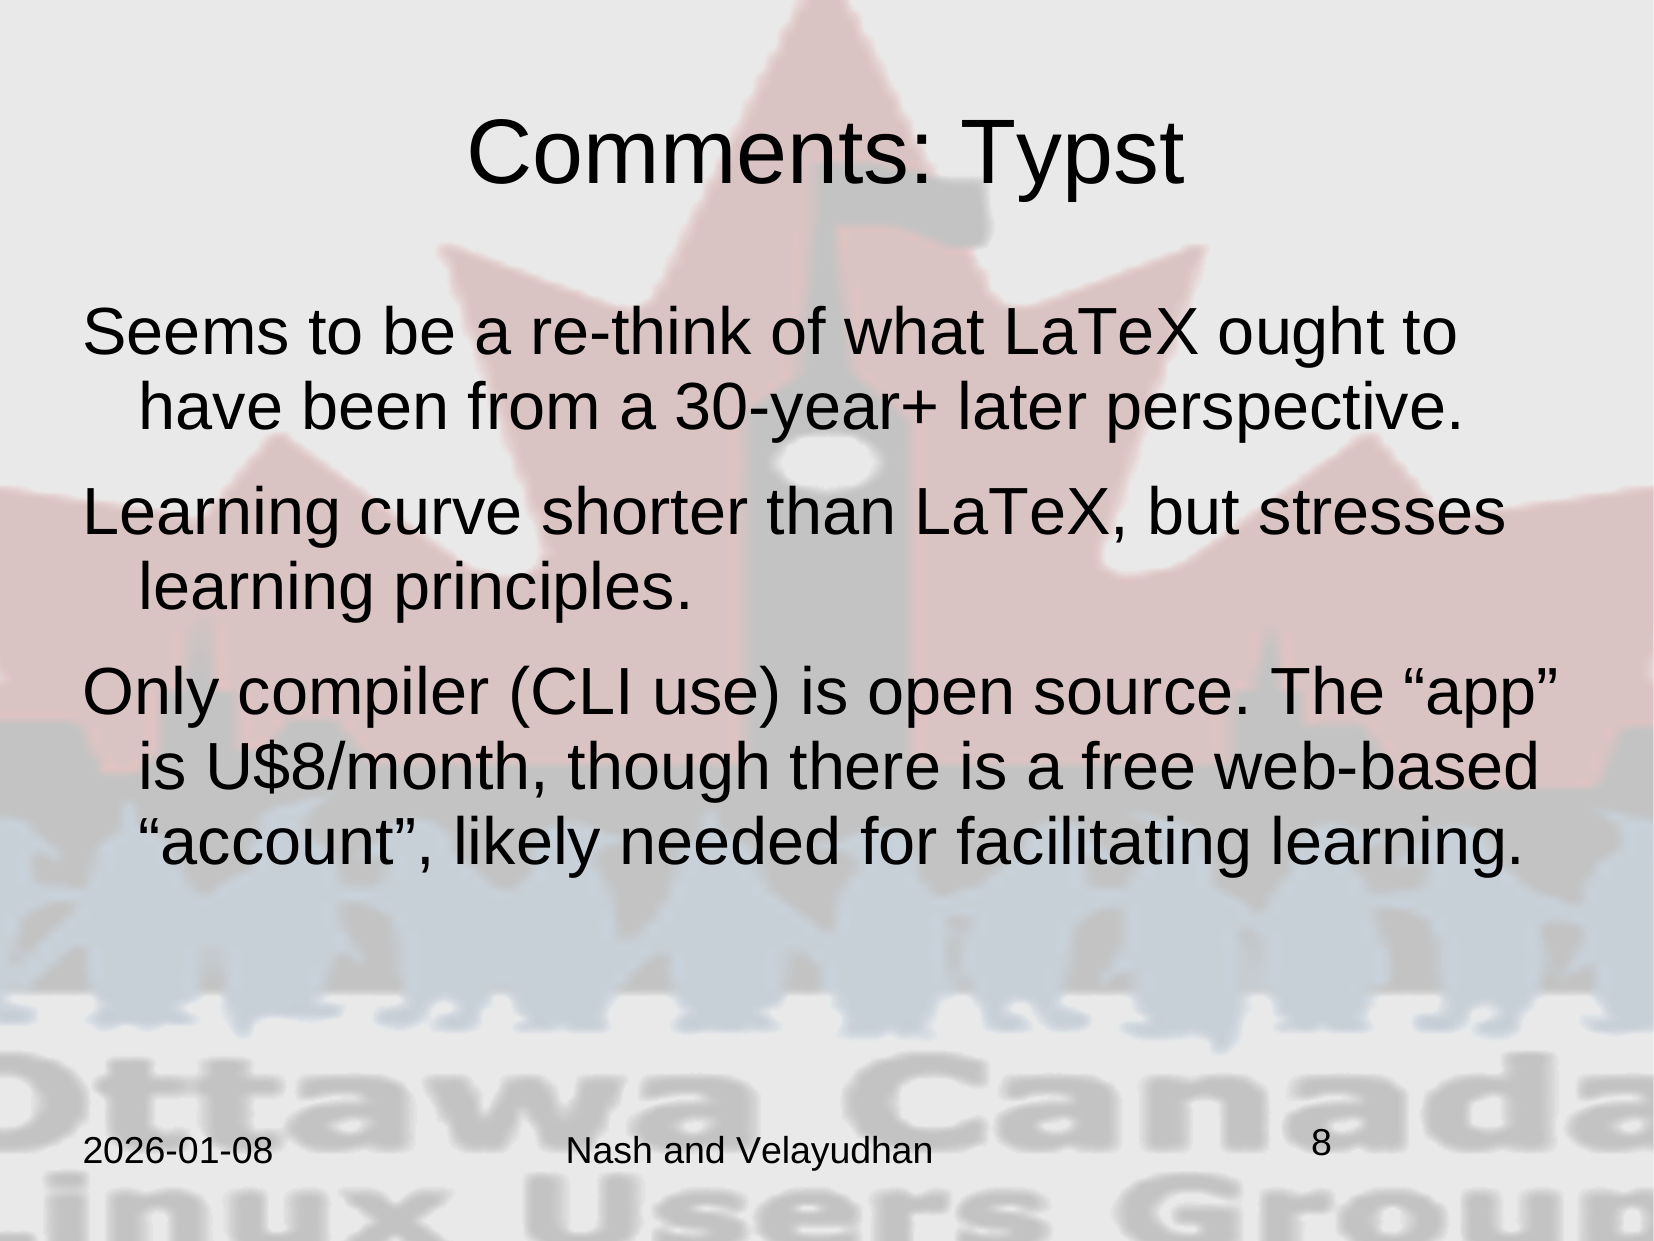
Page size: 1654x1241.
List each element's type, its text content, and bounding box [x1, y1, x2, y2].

title Comments: Typst [82, 49, 1570, 256]
picture [0, 0, 1654, 1241]
list Seems to be a re-think of what LaTeX ought to have been from a 30-year+ later perspective. Learning curve shorter than LaTeX, but stresses learning principles. Only compiler (CLI use) is open source. The “app” is U$8/month, though there is a free web-based “account”, likely needed for facilitating learning. [82, 290, 1570, 1009]
